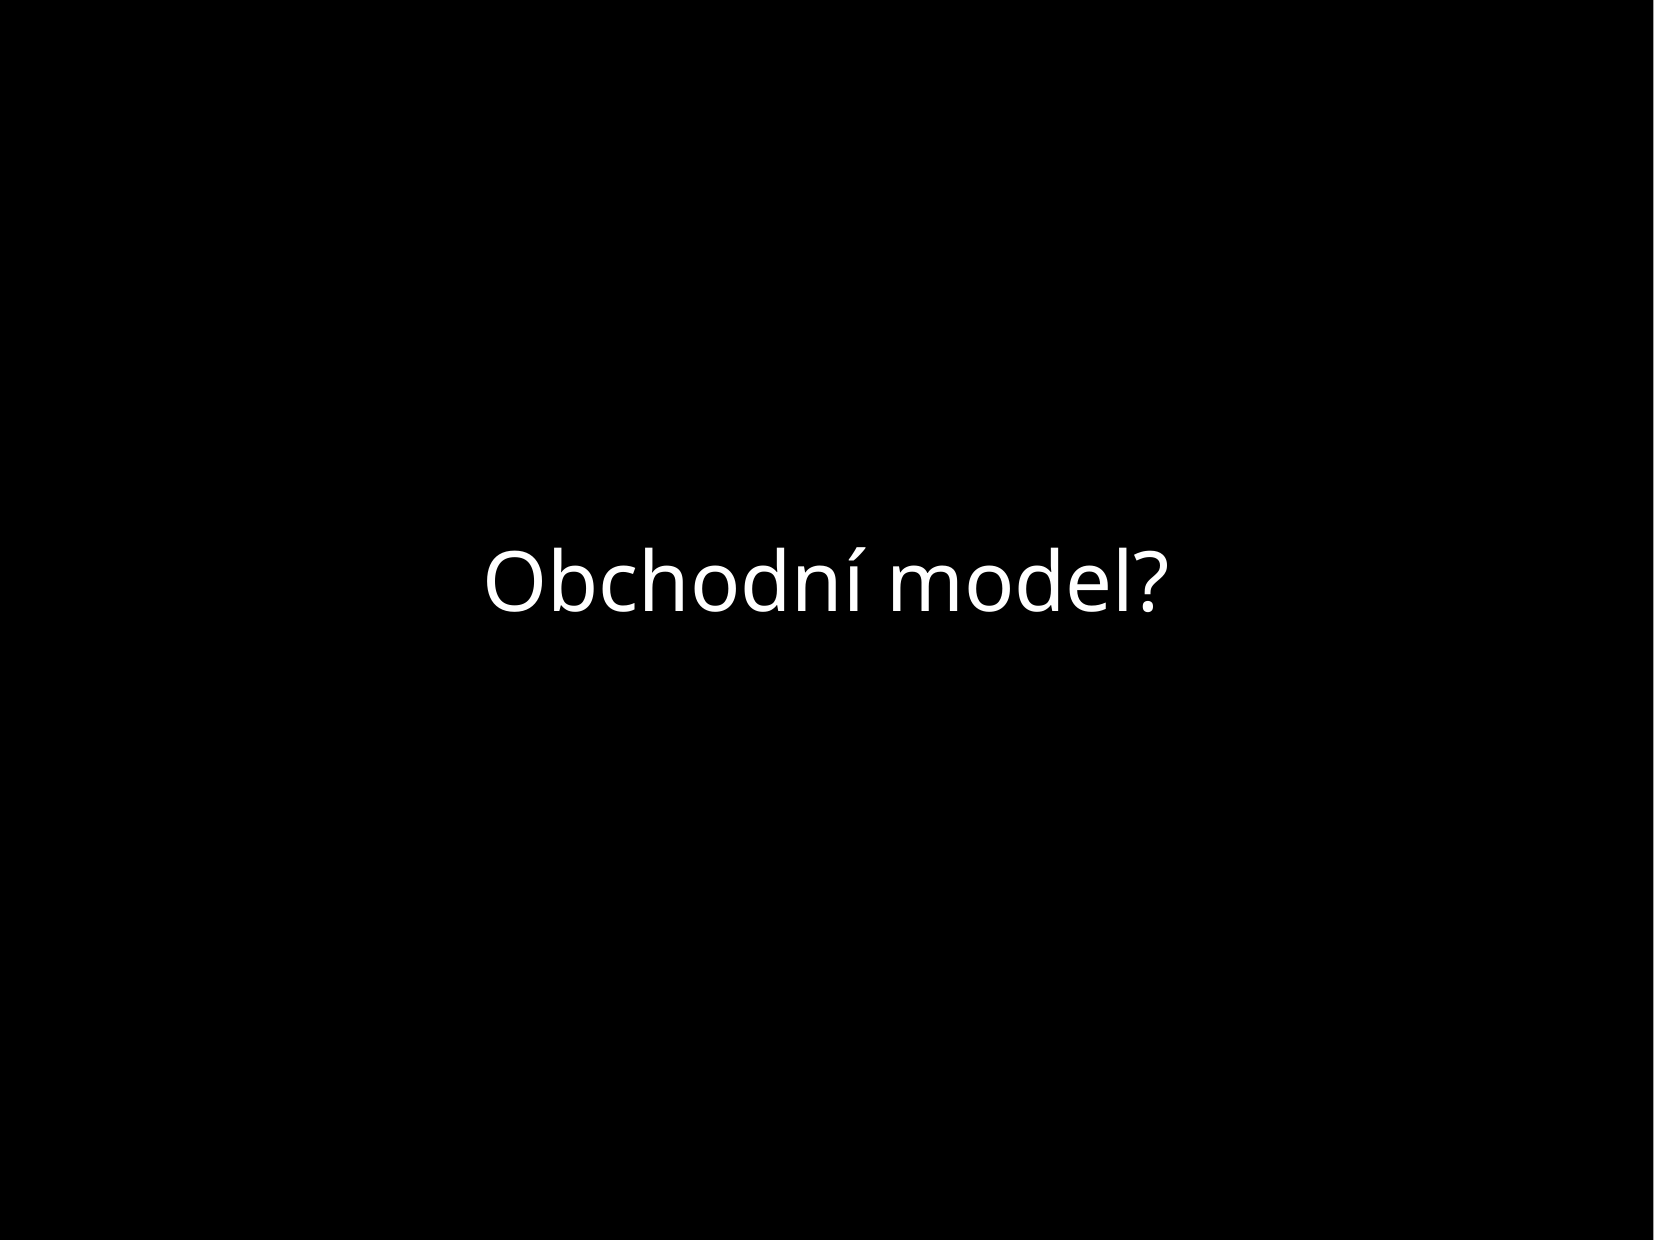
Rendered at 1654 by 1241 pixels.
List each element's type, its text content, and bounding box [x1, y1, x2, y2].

subtitle Obchodní model? [82, 56, 1571, 1102]
